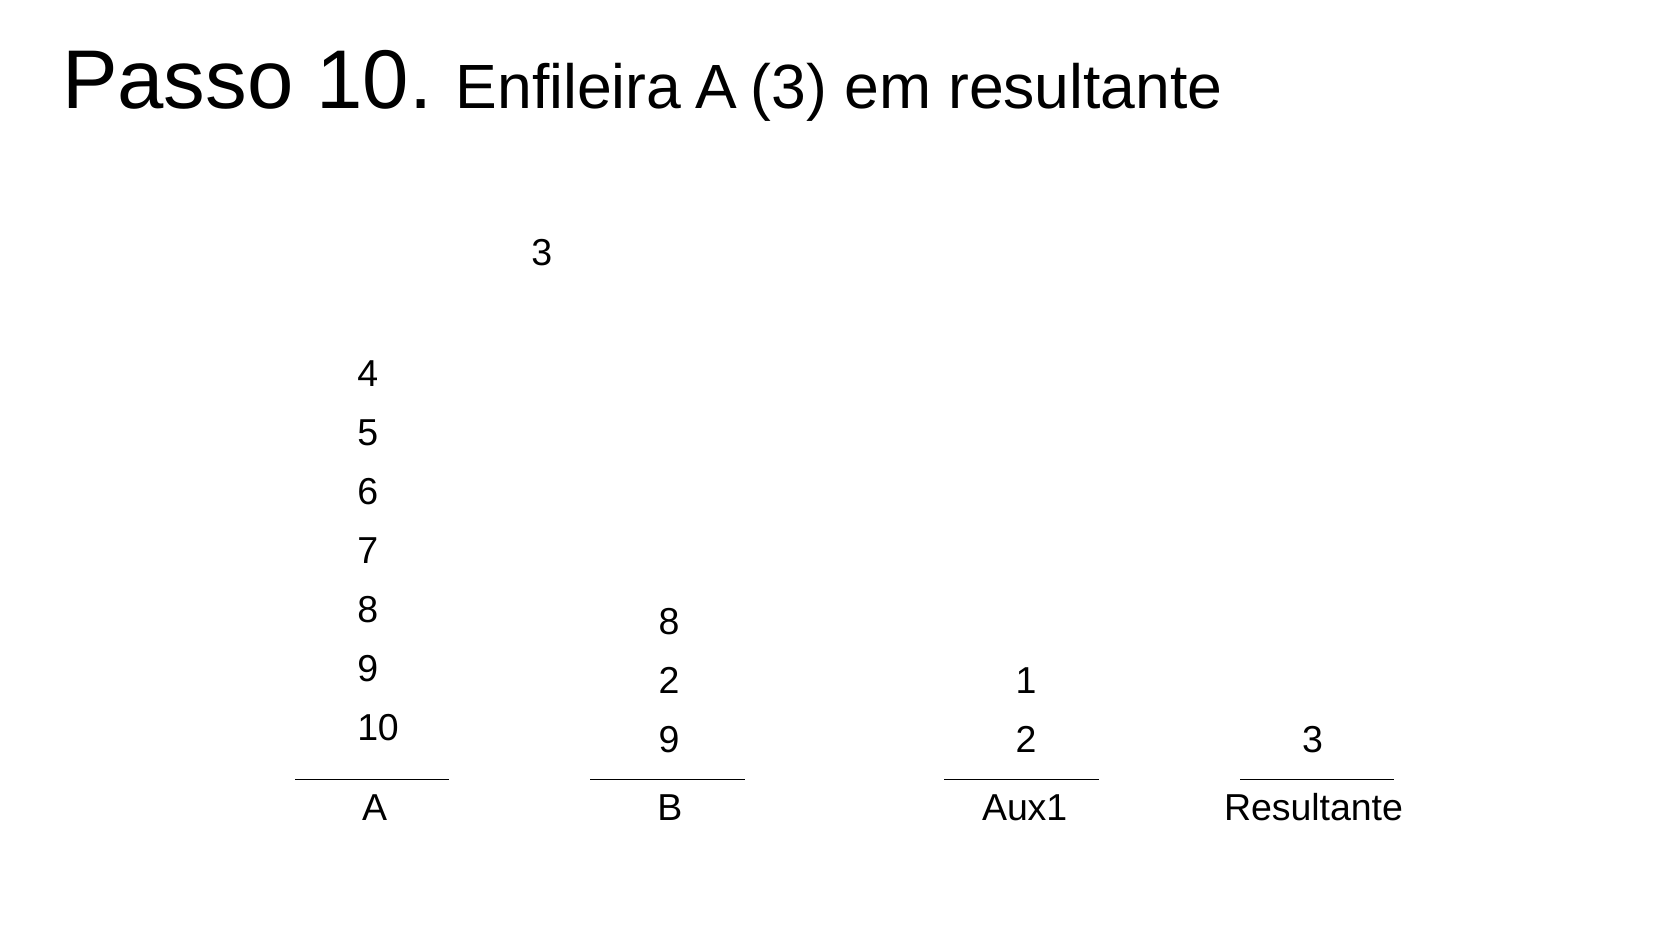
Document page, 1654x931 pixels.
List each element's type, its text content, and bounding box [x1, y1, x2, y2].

text_box 9 [643, 710, 695, 768]
text_box A [347, 779, 508, 837]
text_box 7 [342, 521, 393, 579]
text_box 6 [342, 462, 393, 520]
text_box 9 [342, 640, 393, 697]
text_box 4 [342, 344, 393, 402]
text_box 5 [342, 403, 393, 461]
text_box Resultante [1209, 779, 1418, 837]
text_box 8 [643, 592, 695, 650]
text_box 3 [516, 224, 567, 282]
text_box 10 [342, 699, 426, 756]
text_box Aux1 [967, 780, 1083, 837]
text_box 3 [1287, 710, 1338, 768]
text_box Passo 10. Enfileira A (3) em resultante [47, 25, 1607, 274]
text_box 2 [643, 651, 695, 709]
text_box 1 [1000, 651, 1052, 709]
text_box 2 [1000, 710, 1052, 768]
text_box B [642, 780, 698, 837]
text_box 8 [342, 580, 393, 638]
